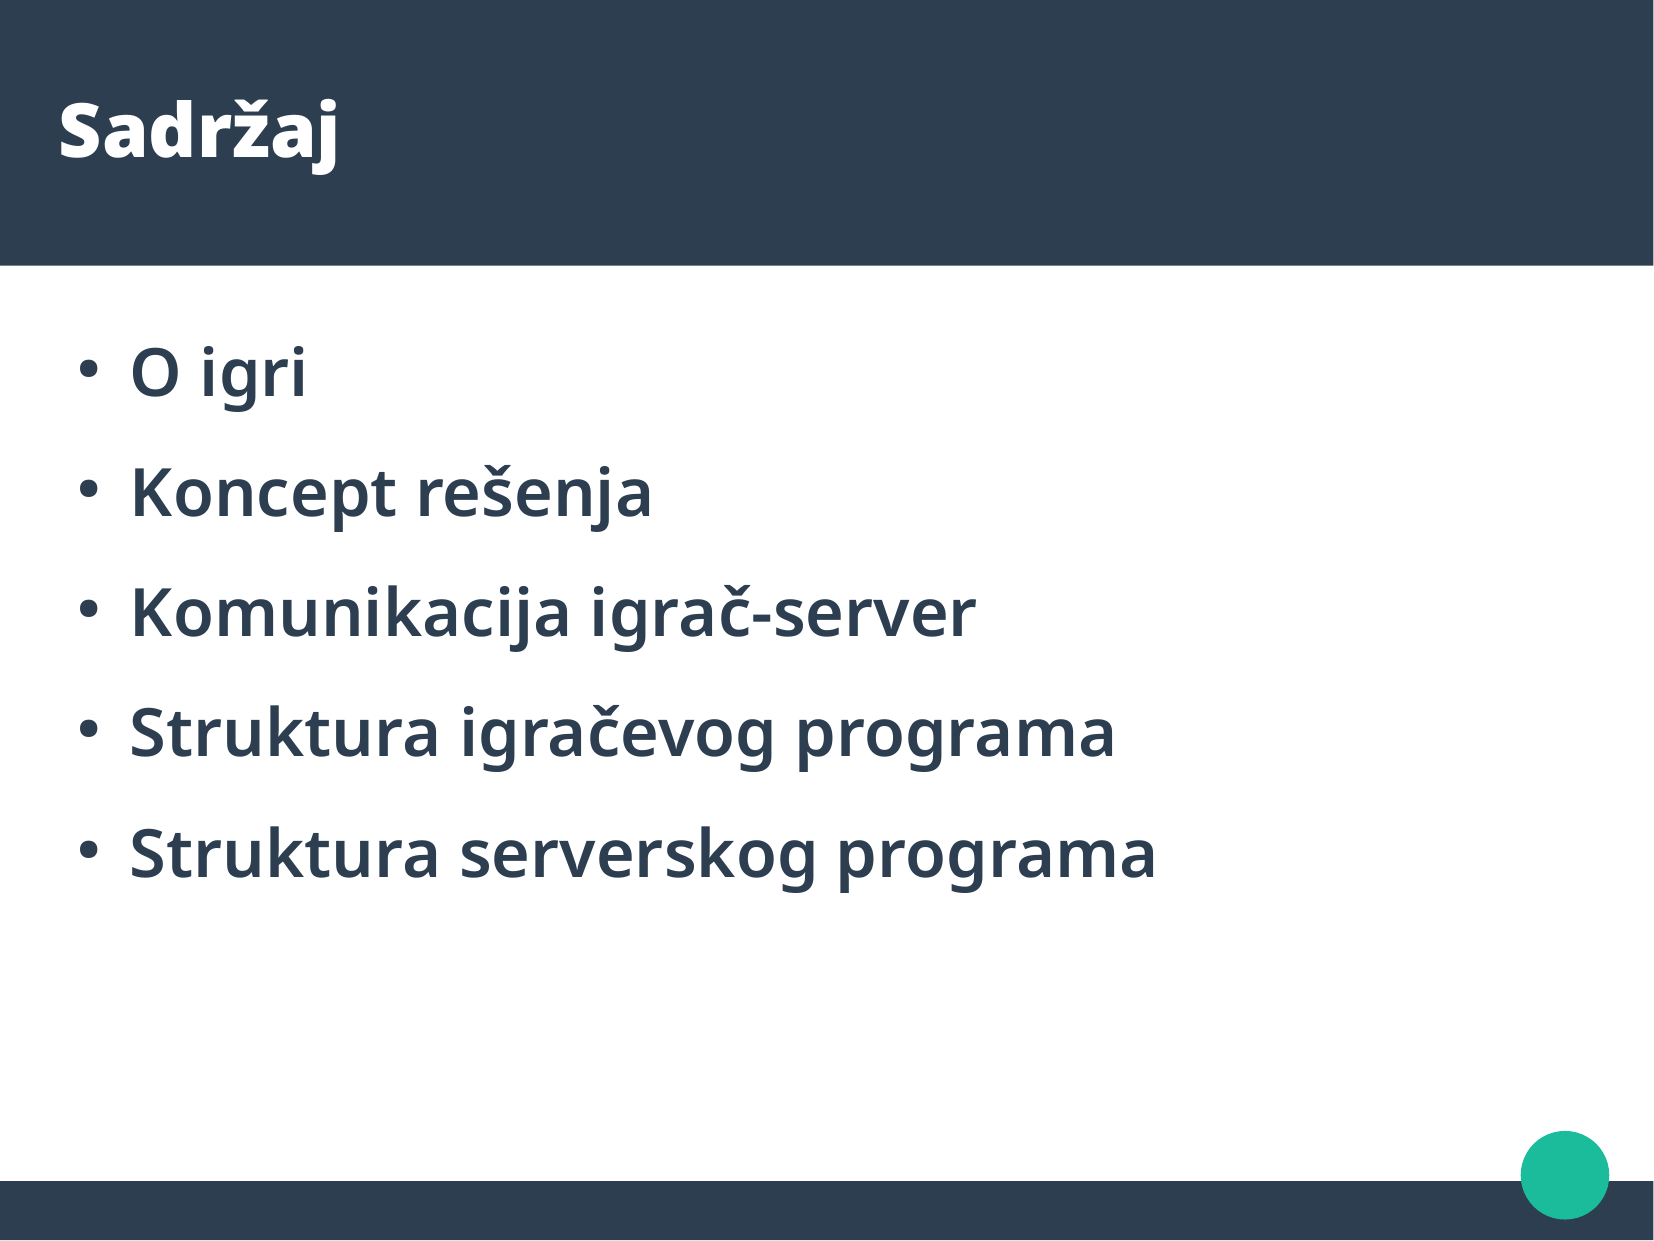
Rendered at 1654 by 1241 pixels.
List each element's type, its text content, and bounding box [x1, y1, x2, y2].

title Sadržaj [59, 49, 1595, 207]
list O igri Koncept rešenja Komunikacija igrač-server Struktura igračevog programa Struktura serverskog programa [59, 324, 1595, 1152]
